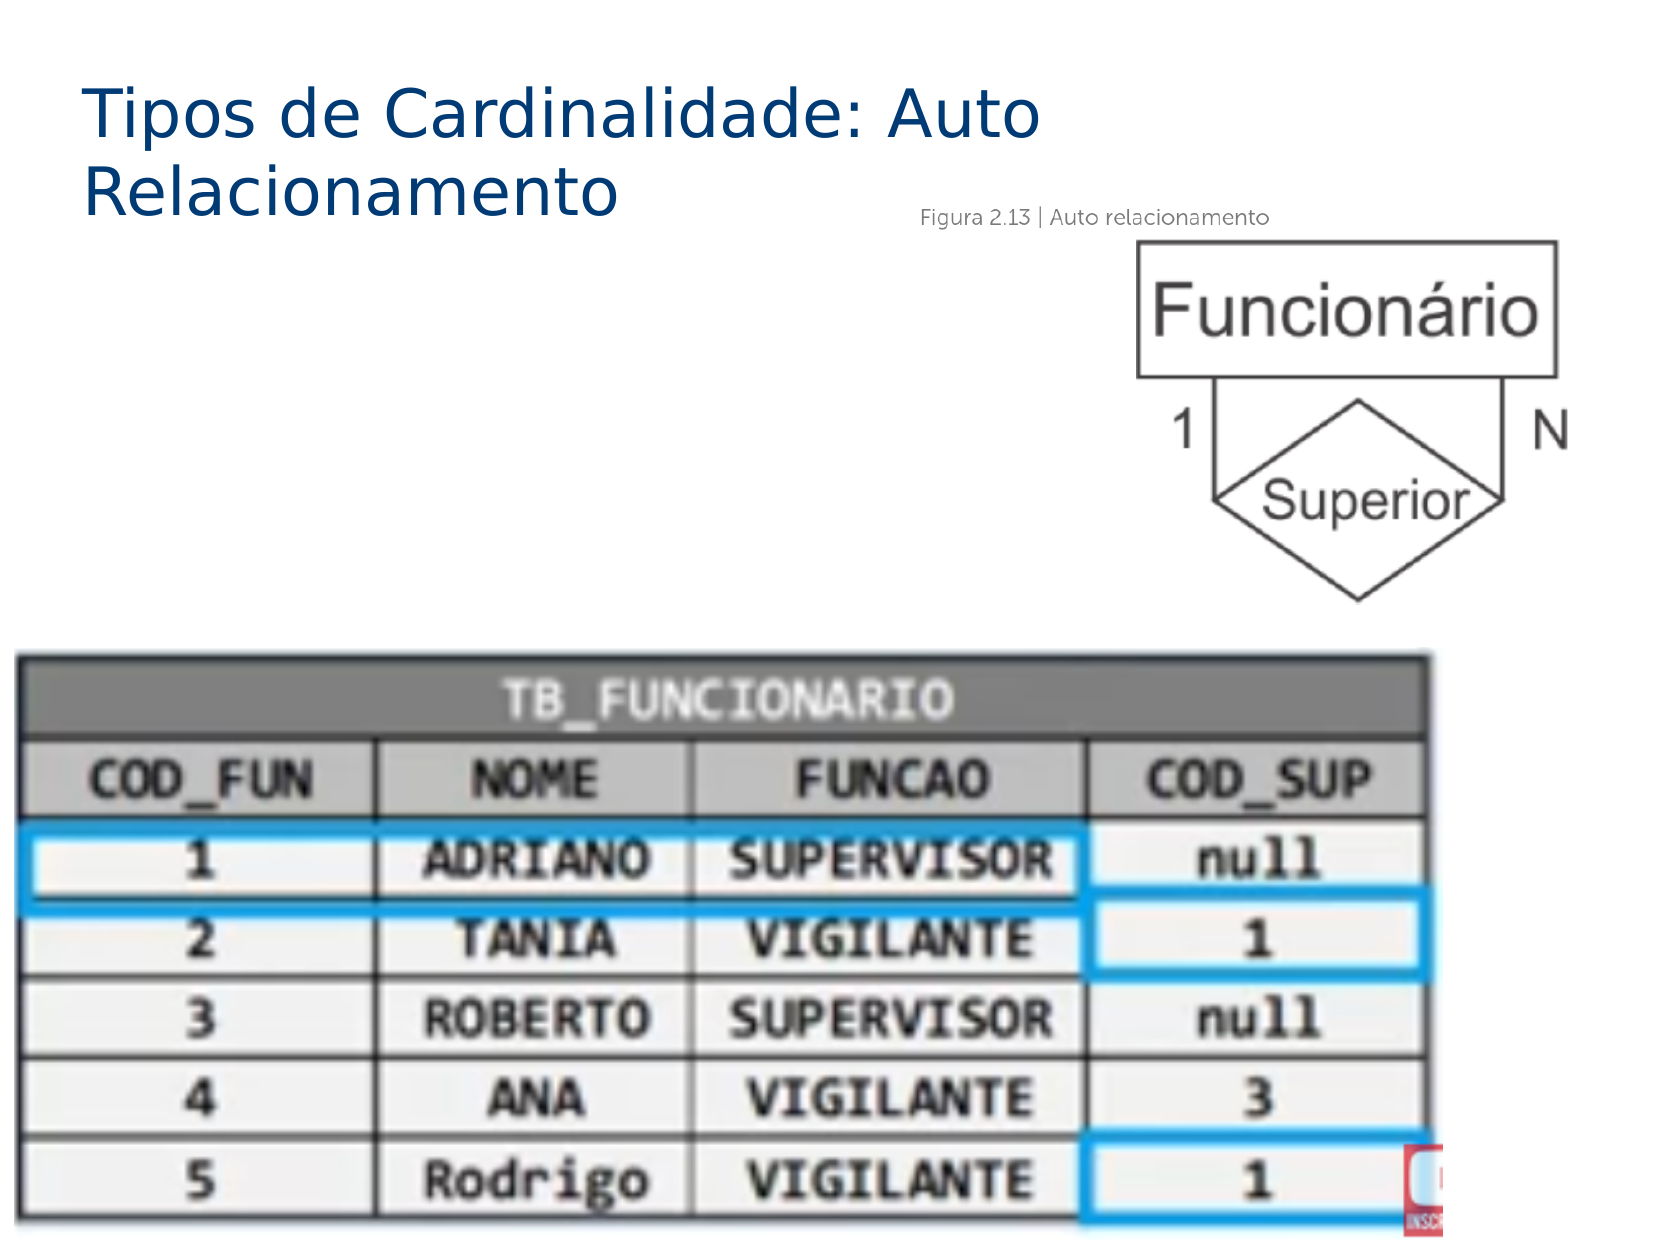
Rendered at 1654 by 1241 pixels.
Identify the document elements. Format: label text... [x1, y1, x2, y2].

title Tipos de Cardinalidade: Auto Relacionamento [82, 82, 1571, 224]
picture [918, 204, 1571, 606]
picture [14, 647, 1443, 1240]
